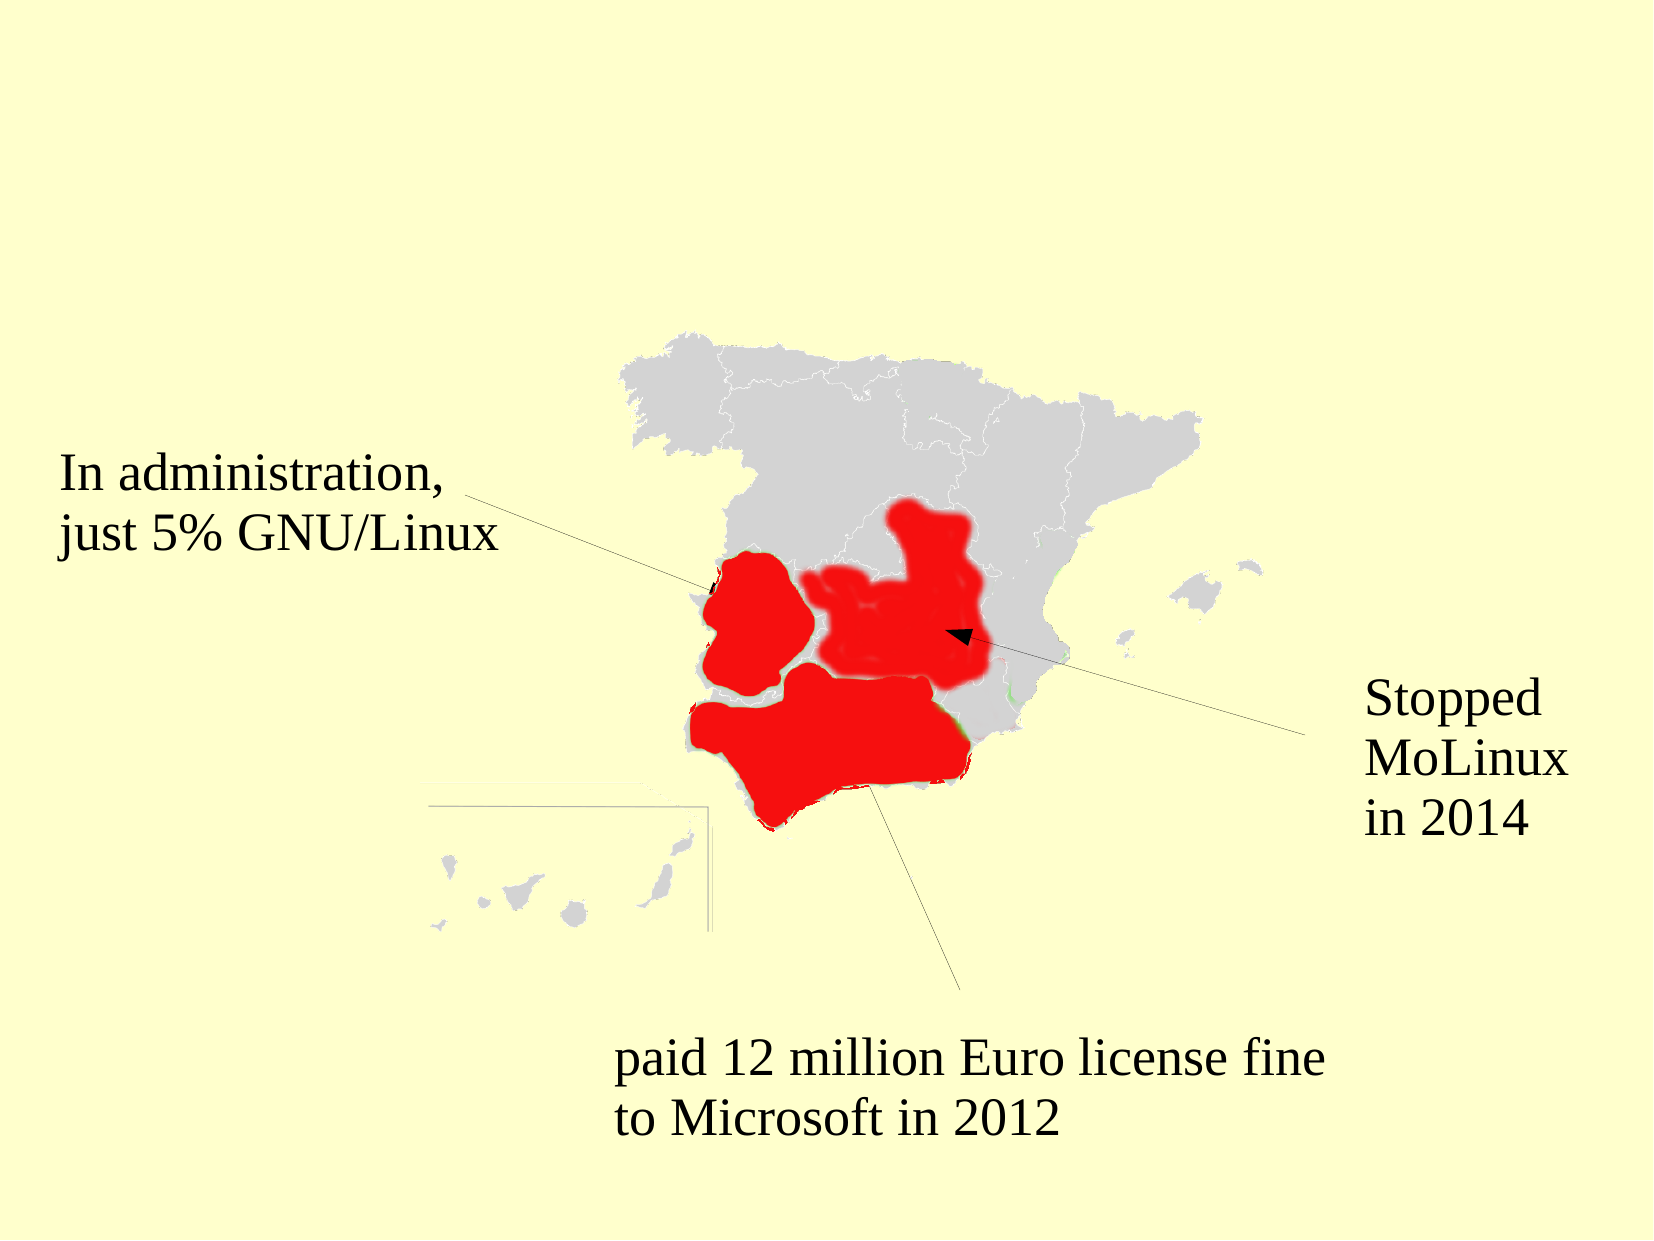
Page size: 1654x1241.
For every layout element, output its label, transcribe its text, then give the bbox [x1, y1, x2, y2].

text_box paid 12 million Euro license fine to Microsoft in 2012 [600, 1019, 1636, 1156]
picture [420, 329, 1264, 932]
text_box In administration, just 5% GNU/Linux [45, 434, 420, 571]
text_box Stopped MoLinux in 2014 [1350, 660, 1654, 856]
